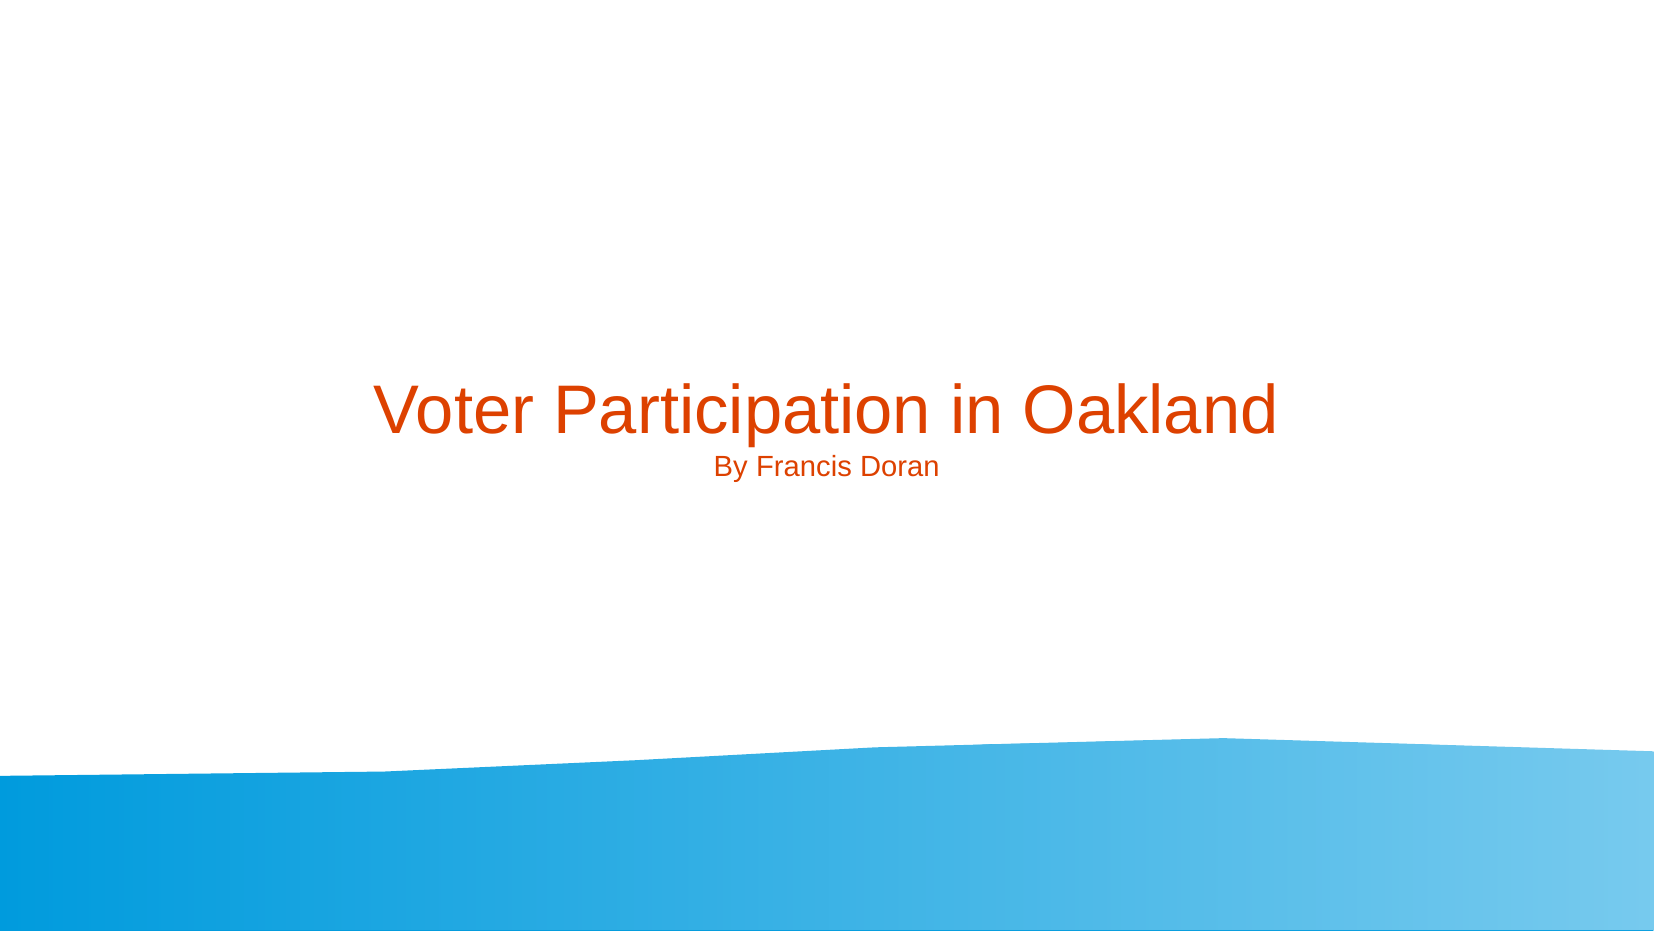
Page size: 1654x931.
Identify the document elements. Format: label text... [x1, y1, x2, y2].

title Voter Participation in Oakland By Francis Doran [88, 364, 1566, 567]
